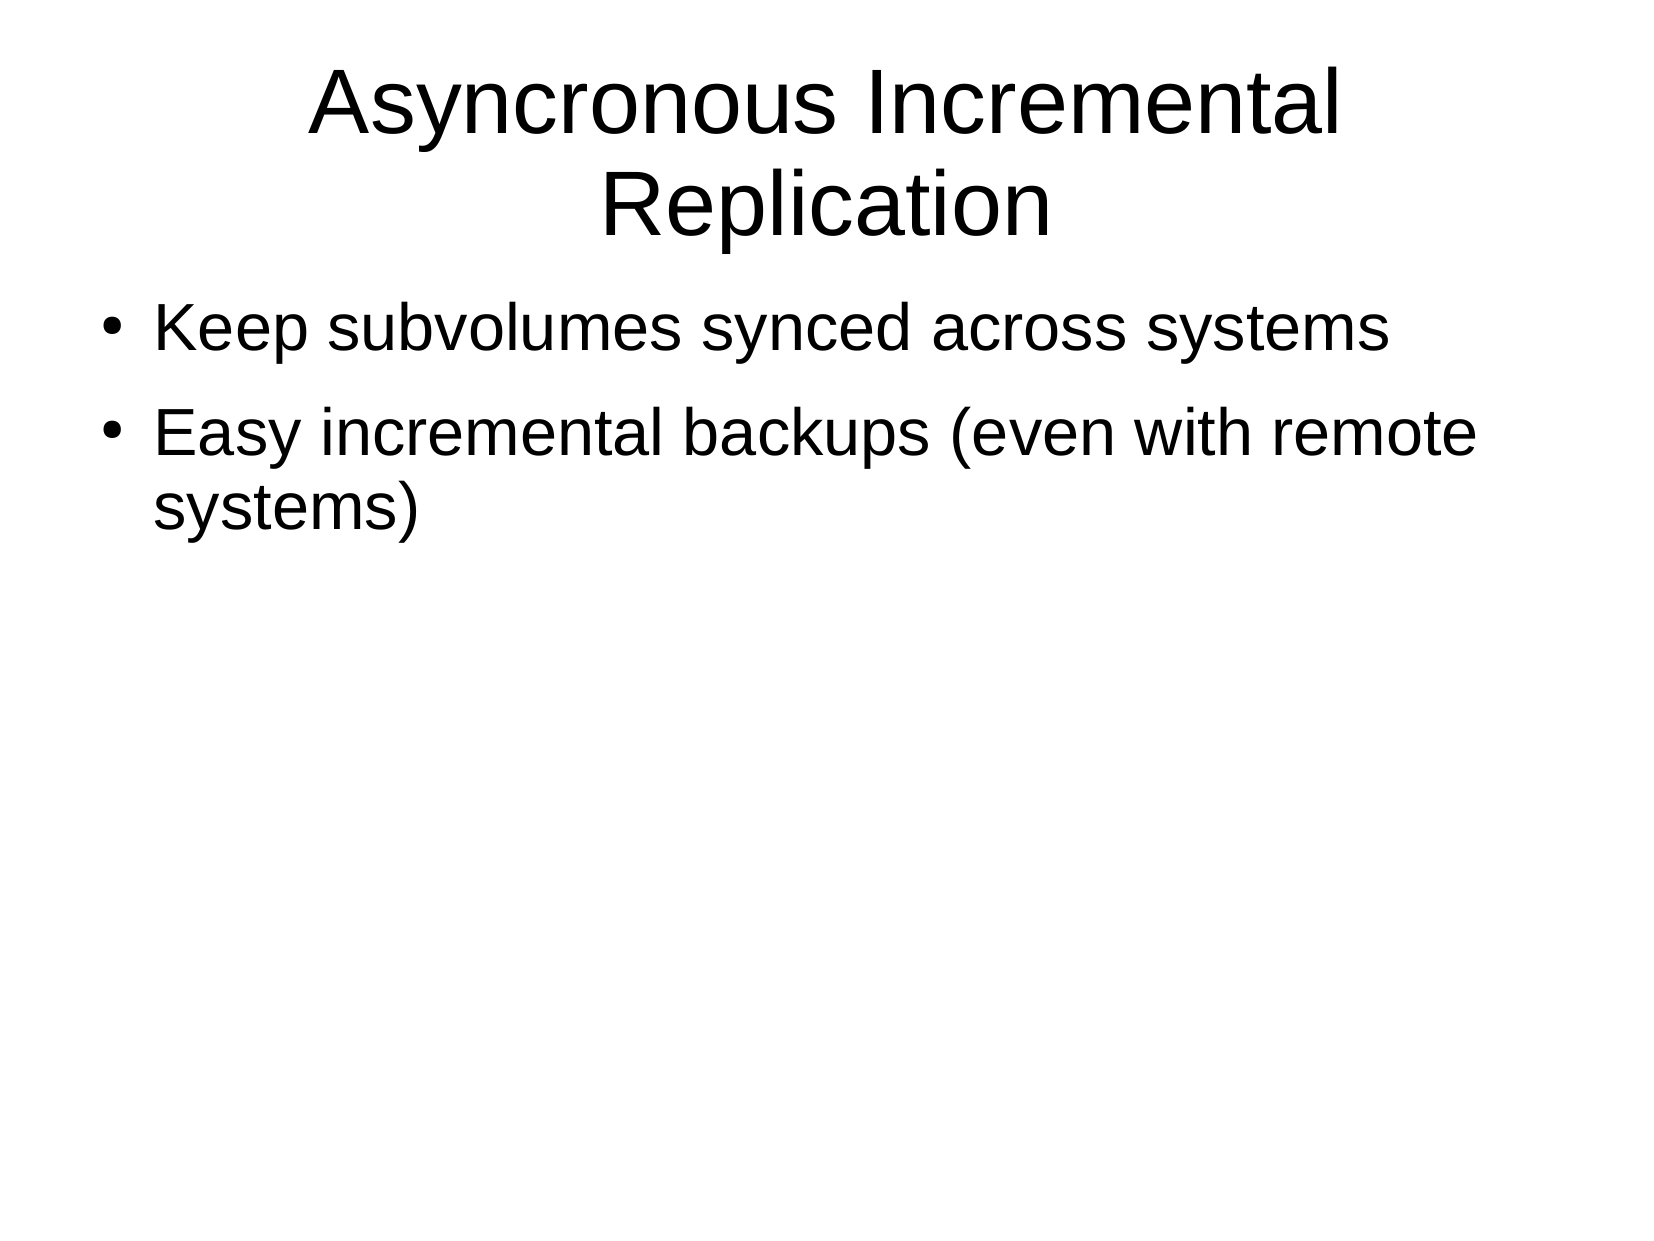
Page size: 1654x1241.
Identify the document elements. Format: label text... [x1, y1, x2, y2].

list Keep subvolumes synced across systems Easy incremental backups (even with remote systems) [82, 290, 1571, 1010]
title Asyncronous Incremental Replication [82, 49, 1571, 257]
